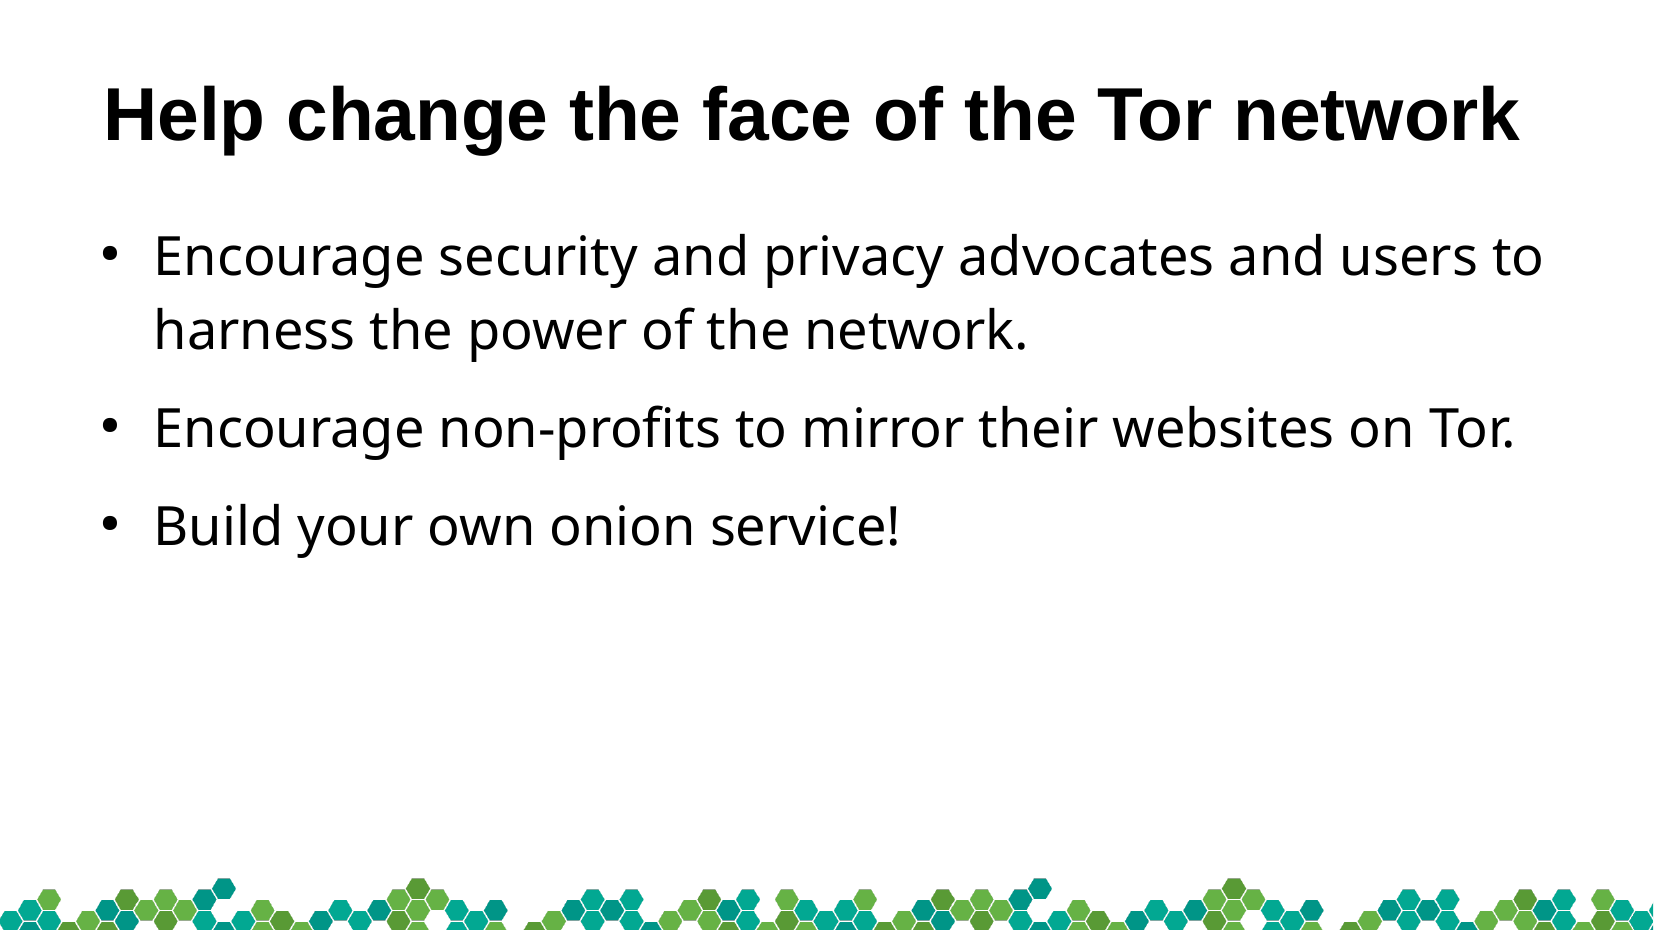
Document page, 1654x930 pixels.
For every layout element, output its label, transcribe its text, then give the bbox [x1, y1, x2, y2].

title Help change the face of the Tor network [82, 37, 1571, 193]
list Encourage security and privacy advocates and users to harness the power of the network. Encourage non-profits to mirror their websites on Tor. Build your own onion service! [82, 217, 1571, 757]
picture [0, 870, 1654, 930]
